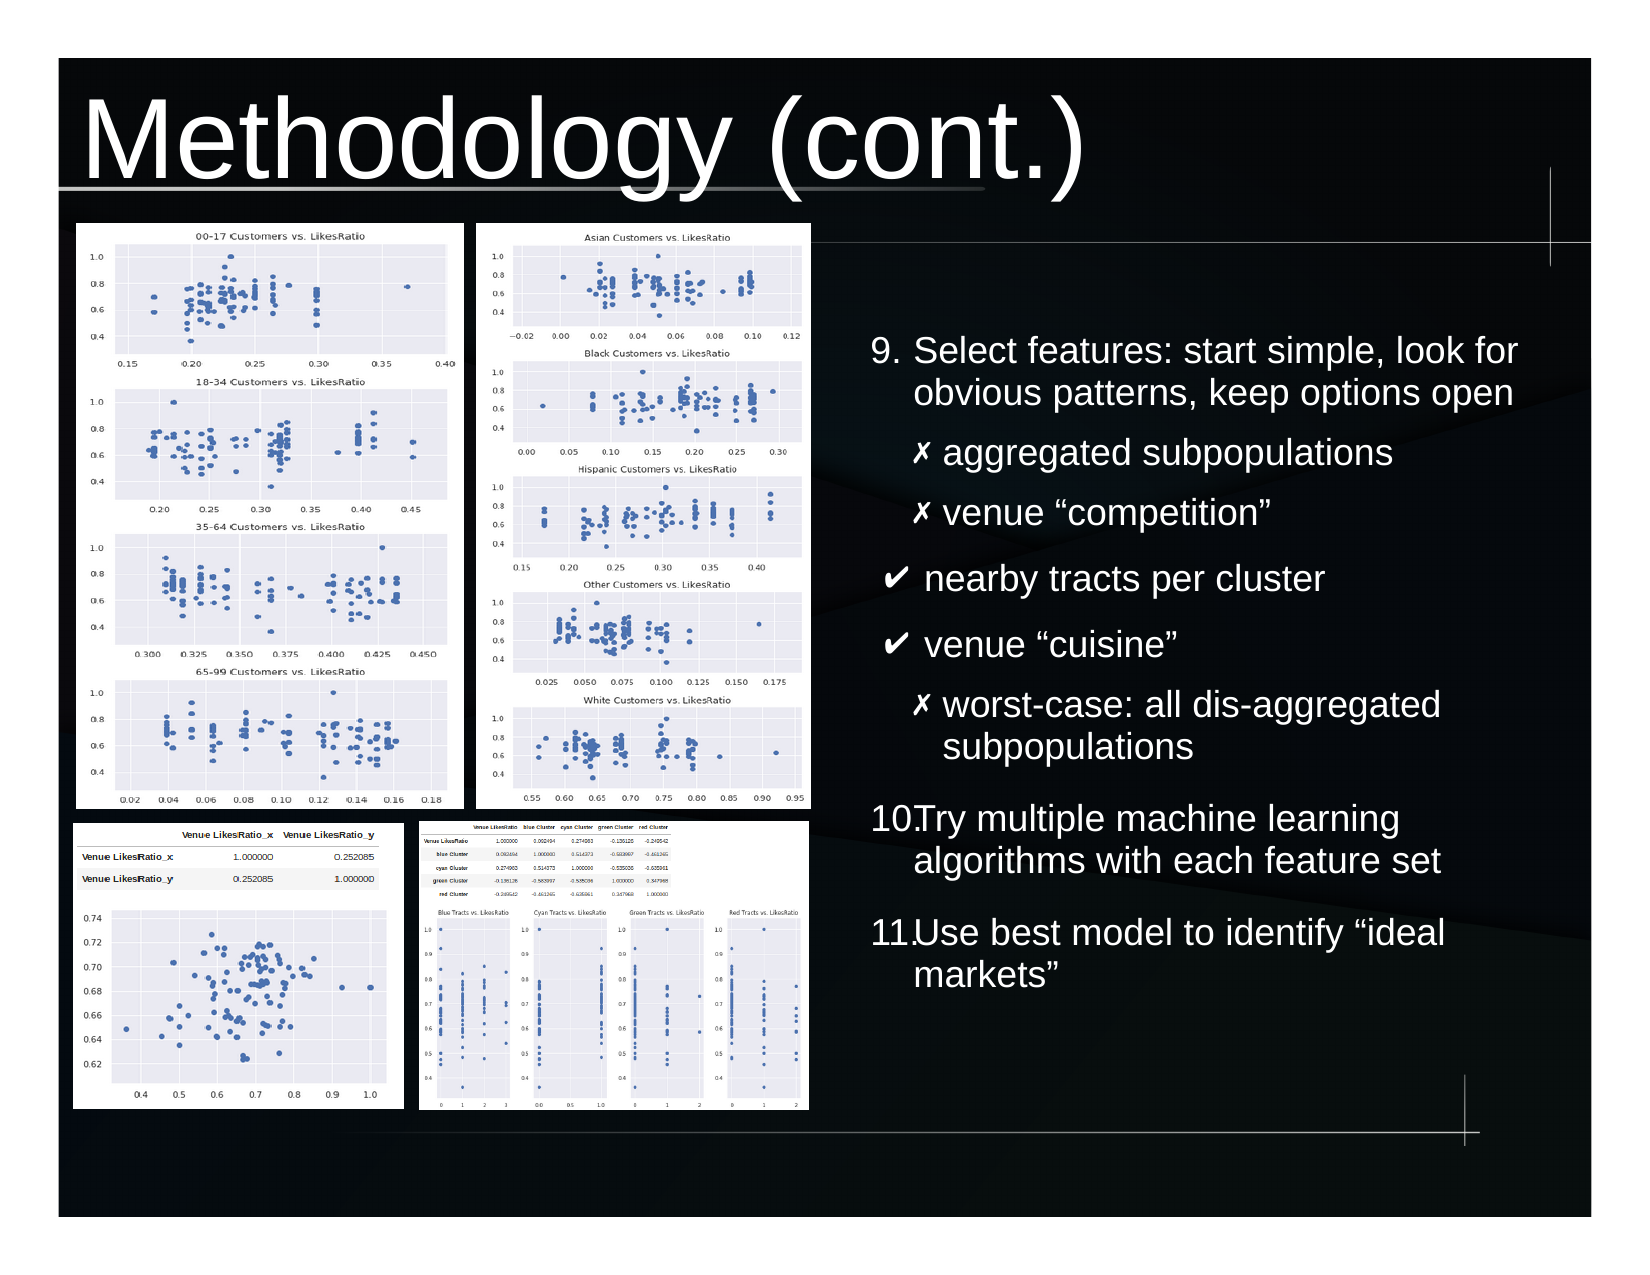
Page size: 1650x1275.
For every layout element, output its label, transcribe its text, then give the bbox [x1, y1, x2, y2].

picture [58, 58, 1592, 1217]
list Select features: start simple, look for obvious patterns, keep options open aggregated subpopulations venue “competition” nearby tracts per cluster venue “cuisine” worst-case: all dis-aggregated subpopulations Try multiple machine learning algorithms with each feature set Use best model to identify “ideal markets” [855, 329, 1559, 1001]
title Methodology (cont.) [80, 73, 1532, 206]
